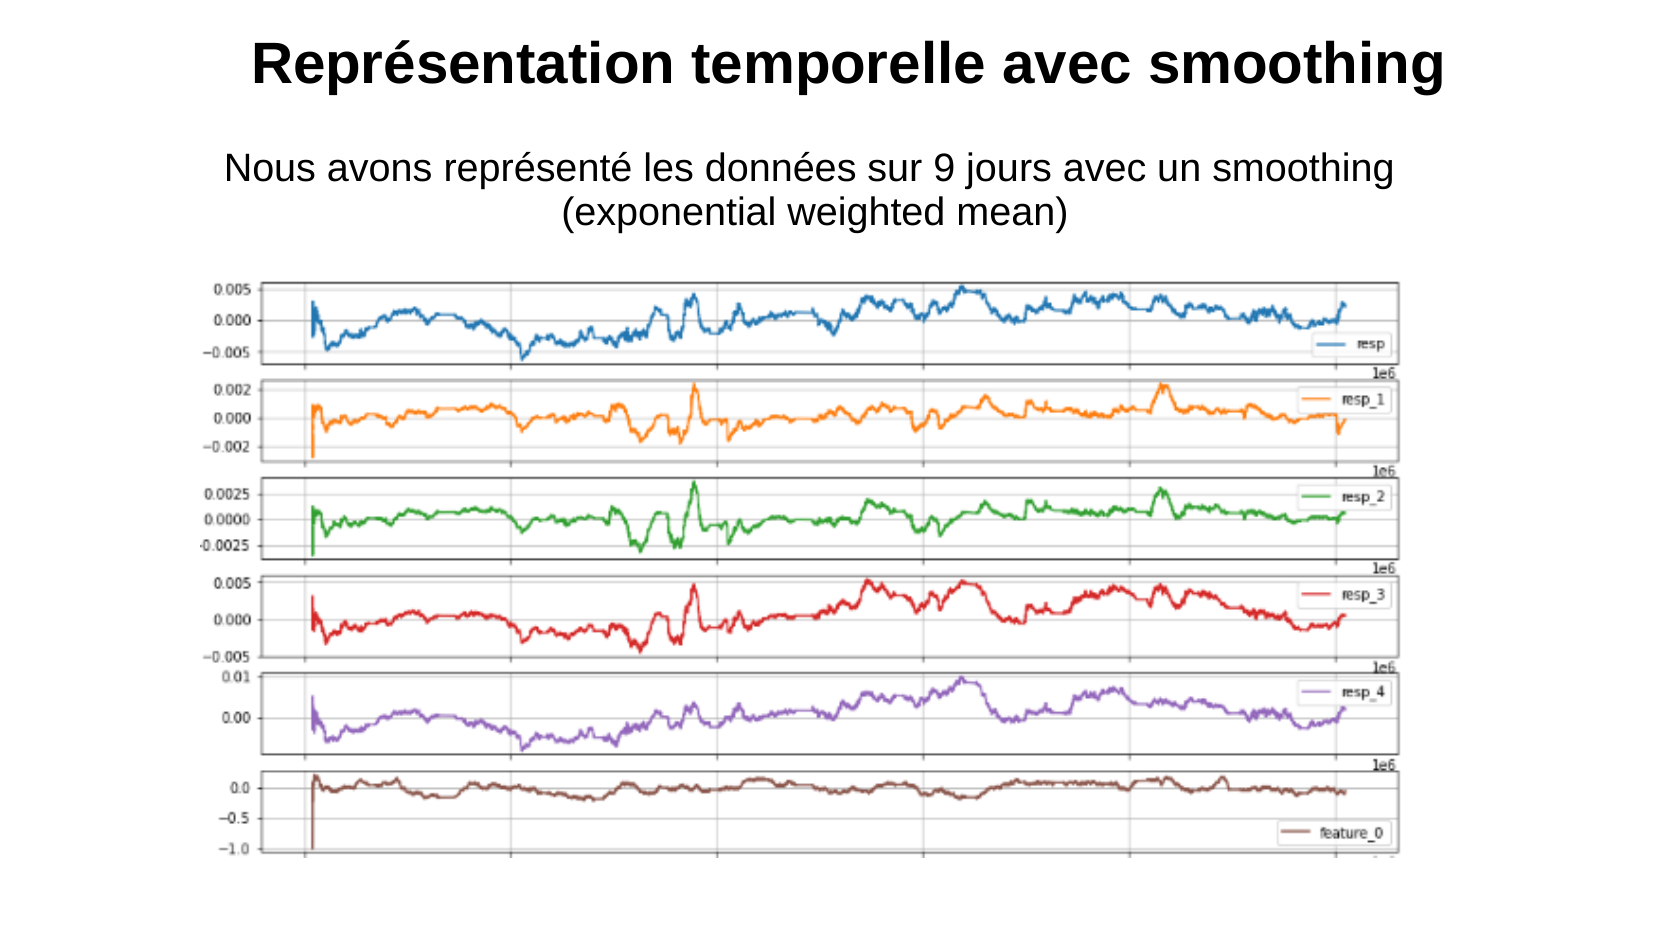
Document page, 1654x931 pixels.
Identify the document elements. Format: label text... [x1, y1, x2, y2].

list Nous avons représenté les données sur 9 jours avec un smoothing (exponential weighted mean) [35, 145, 1524, 686]
text_box Représentation temporelle avec smoothing [236, 23, 1505, 104]
picture [200, 271, 1406, 858]
